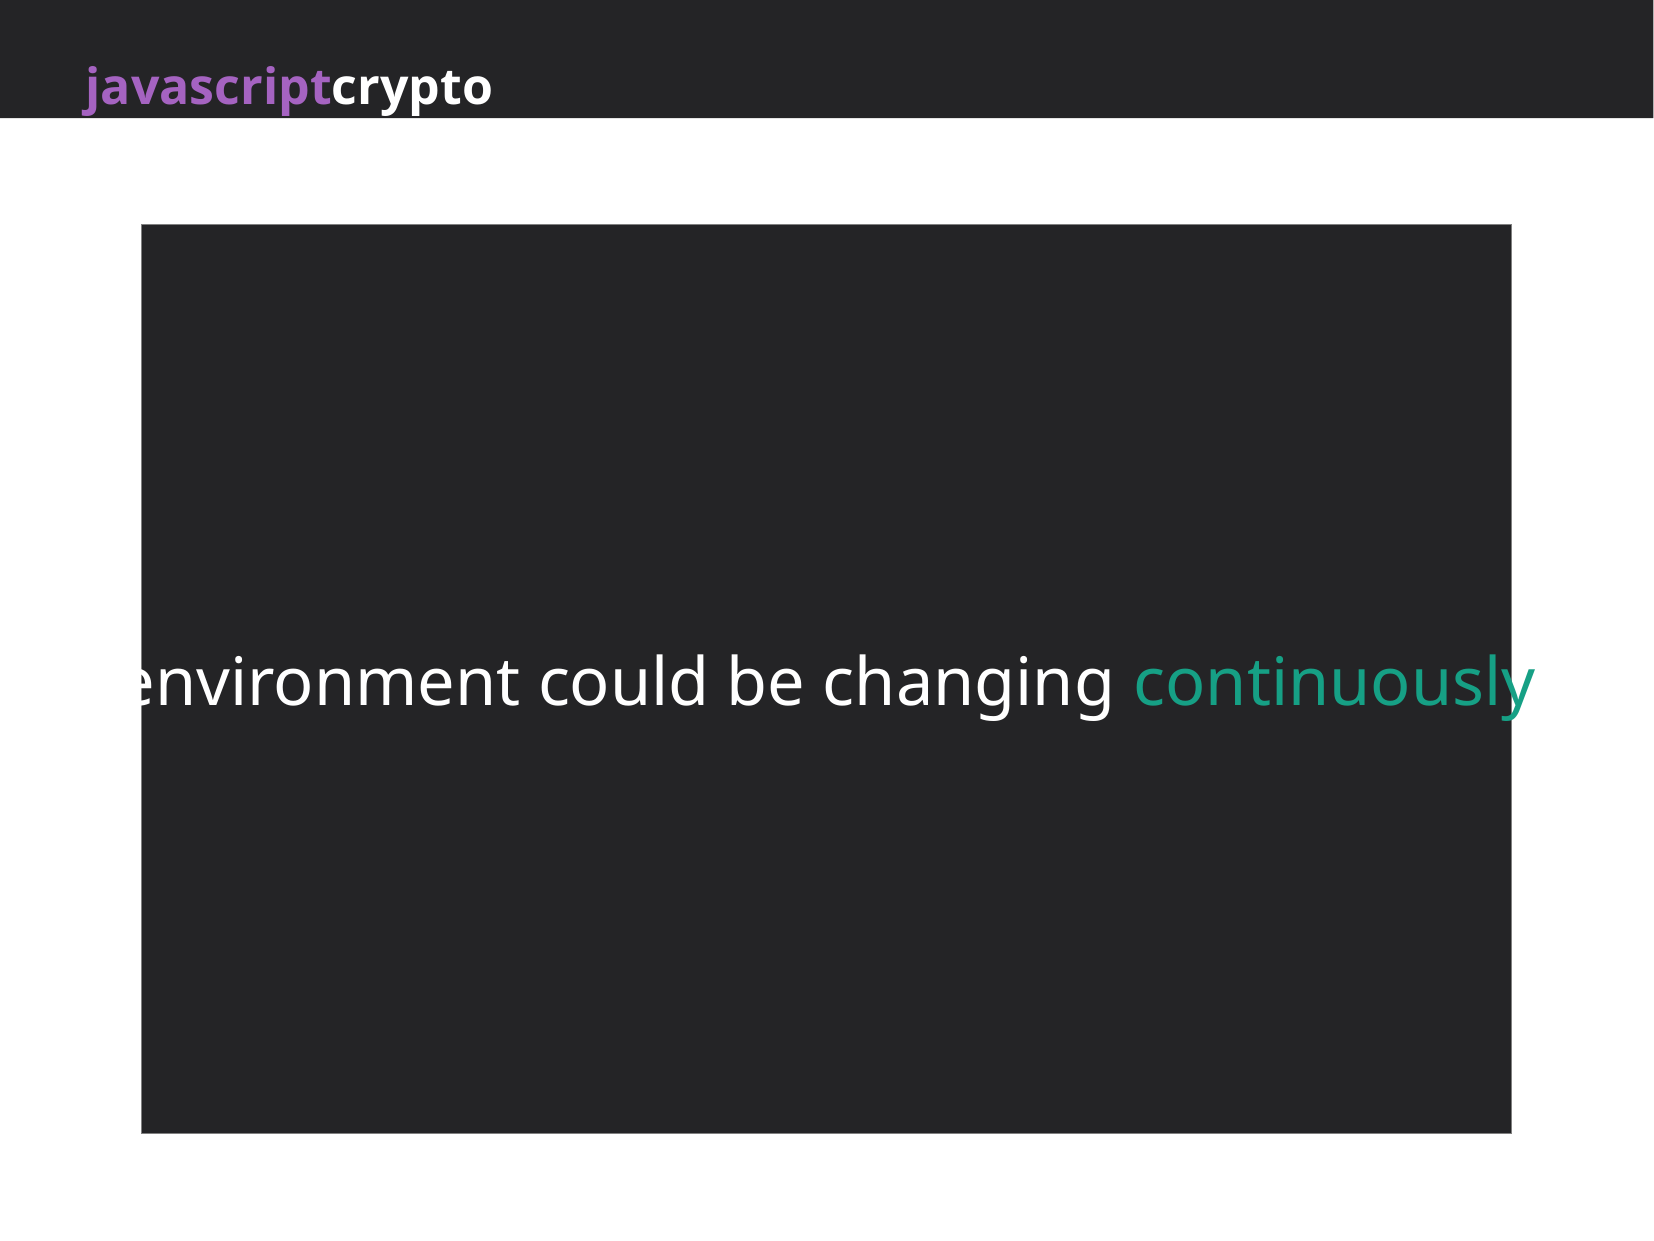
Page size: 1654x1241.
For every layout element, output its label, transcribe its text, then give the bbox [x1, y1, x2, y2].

text_box [0, 0, 1654, 119]
text_box javascriptcrypto [70, 43, 544, 119]
text_box [165, 531, 1441, 1087]
text_box environment could be changing continuously [141, 224, 1512, 1134]
